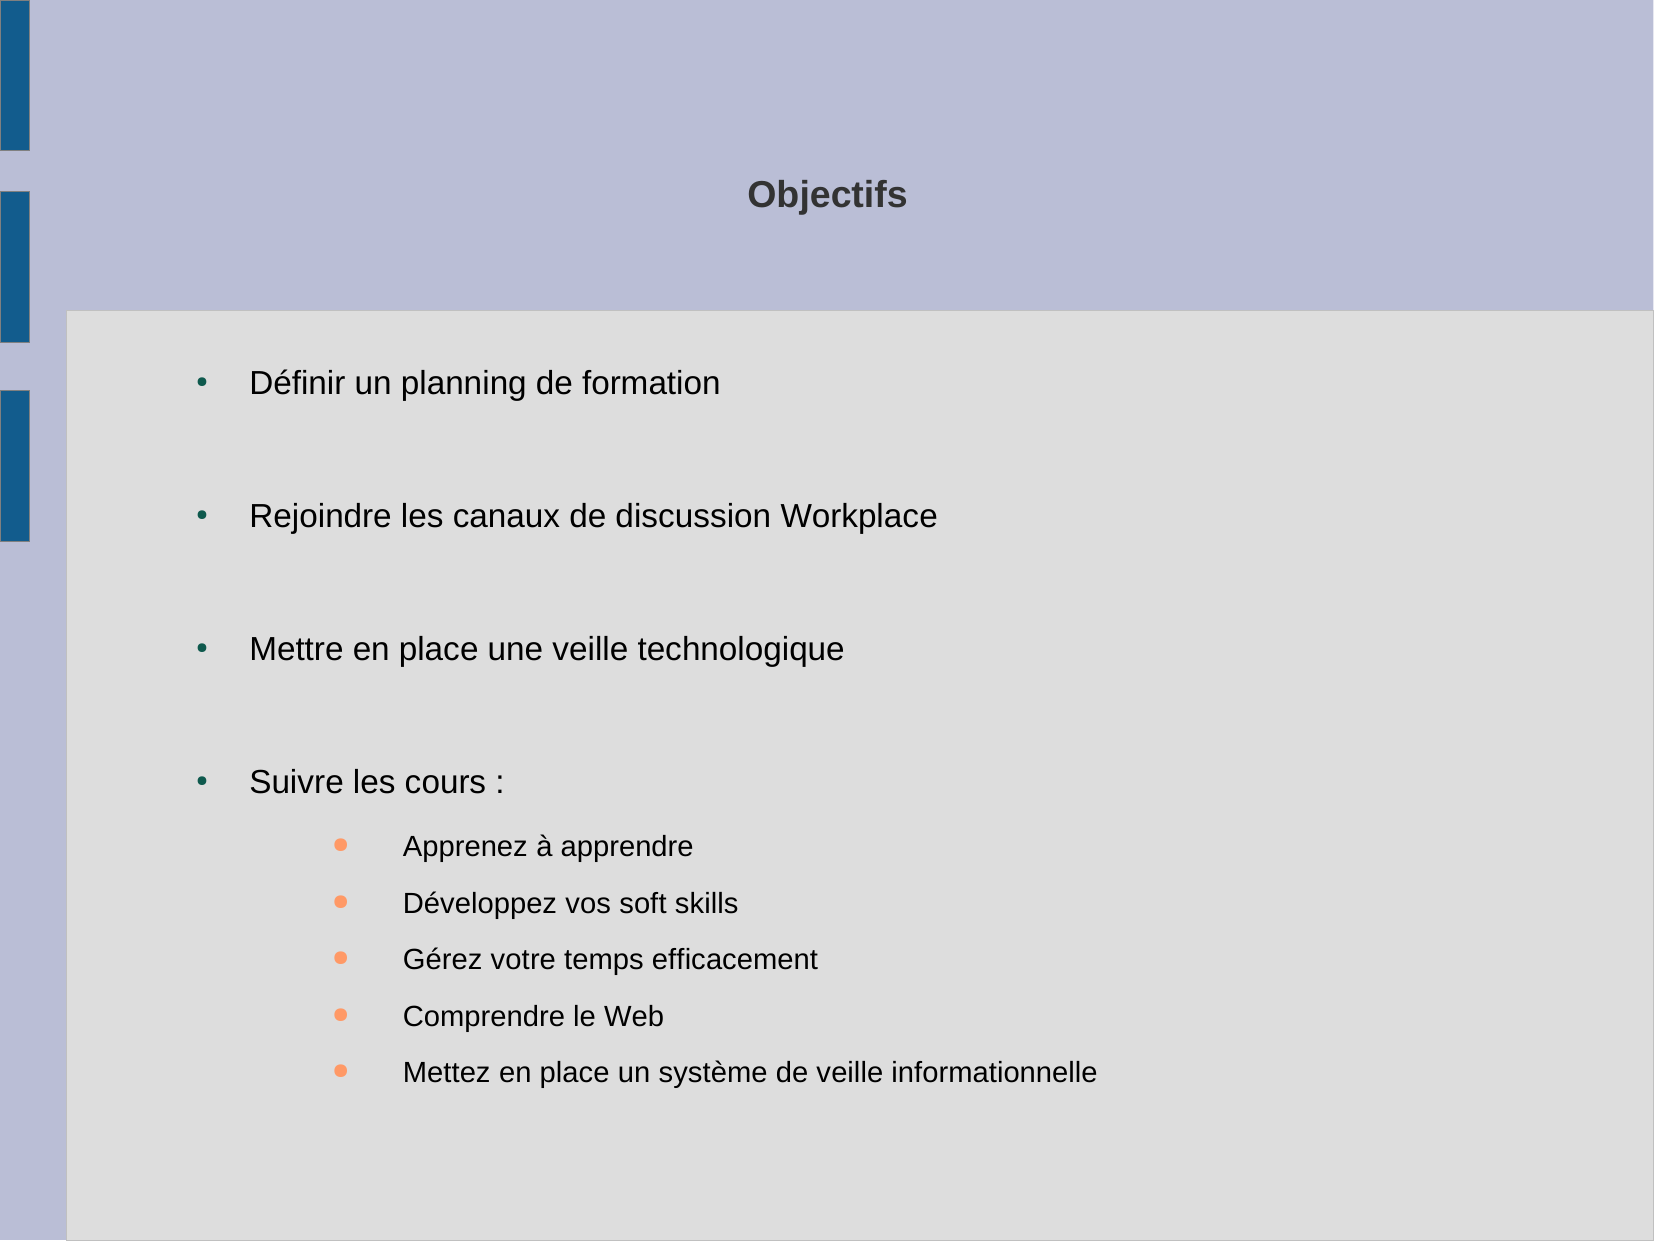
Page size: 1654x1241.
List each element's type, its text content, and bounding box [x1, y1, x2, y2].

list Définir un planning de formation Rejoindre les canaux de discussion Workplace Mettre en place une veille technologique Suivre les cours : Apprenez à apprendre Développez vos soft skills Gérez votre temps efficacement Comprendre le Web Mettez en place un système de veille informationnelle [178, 364, 1570, 1204]
title Objectifs [121, 91, 1534, 299]
